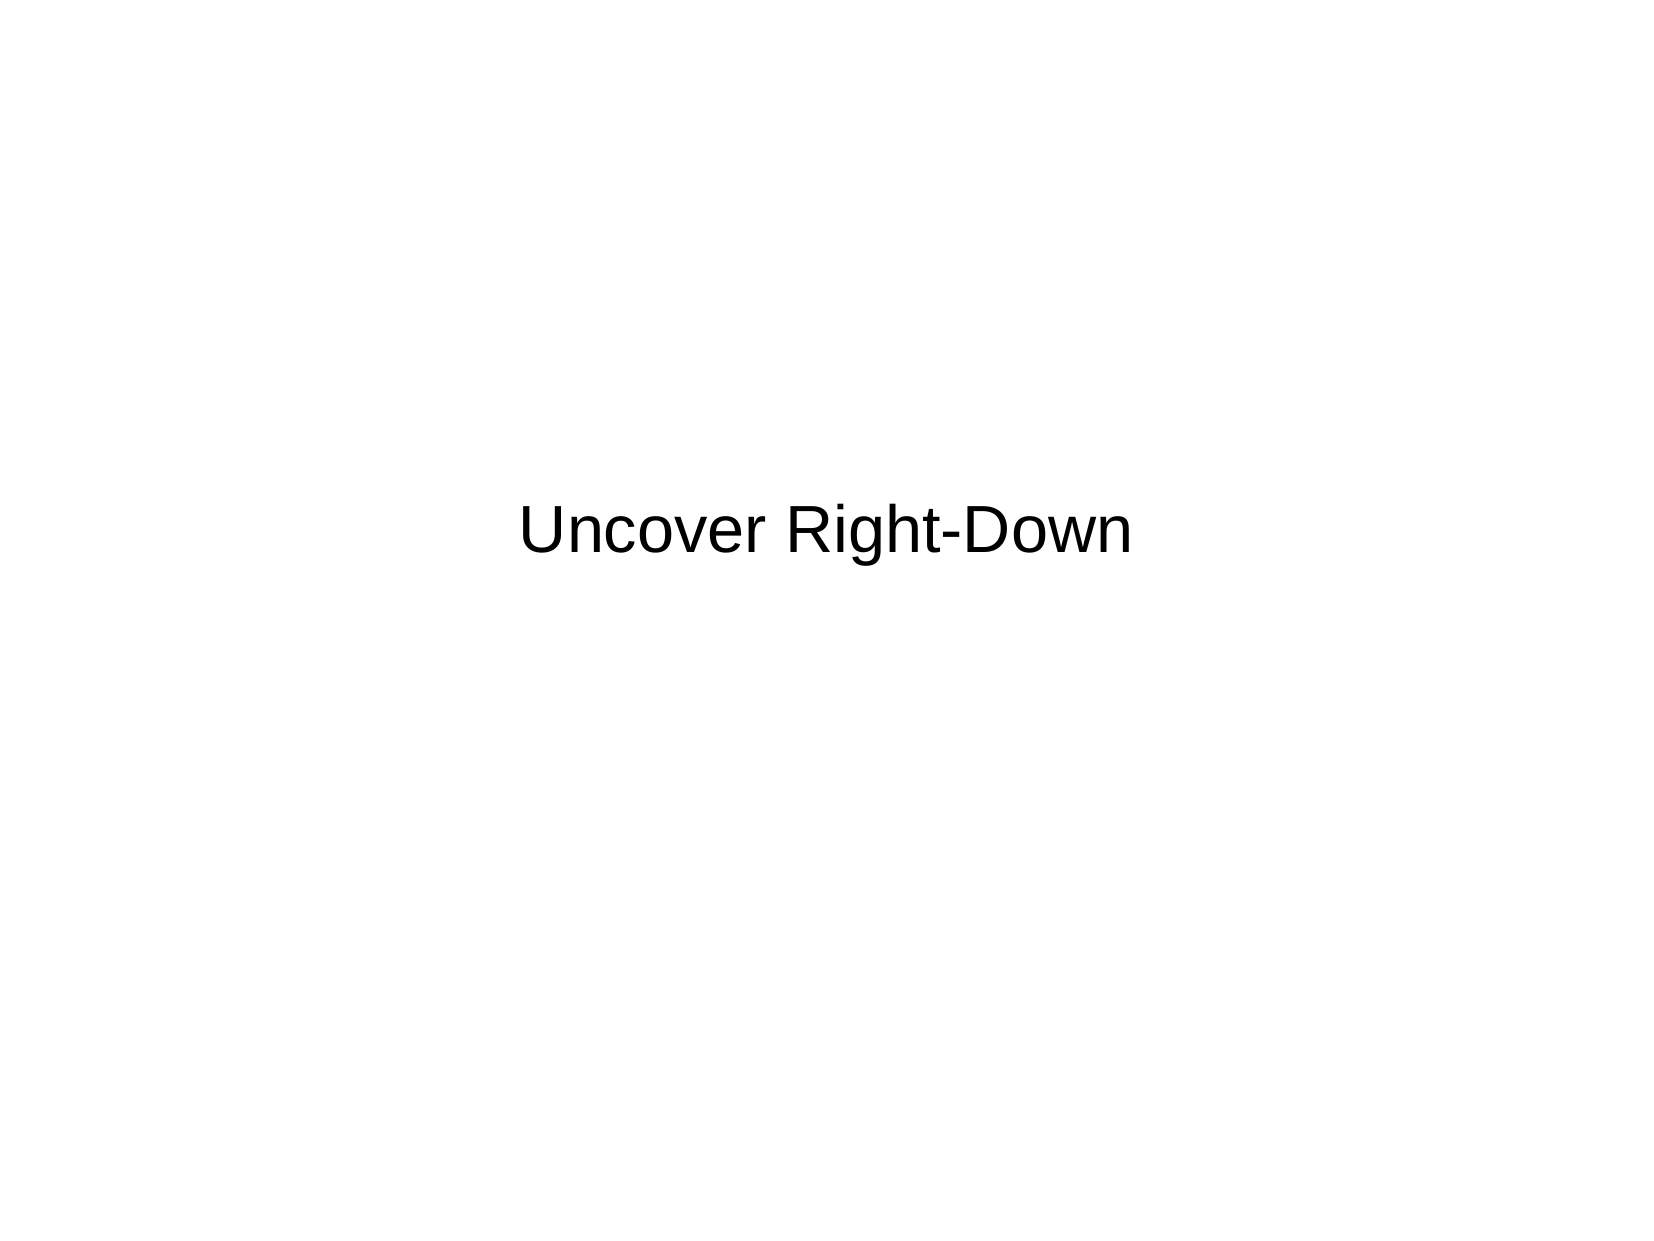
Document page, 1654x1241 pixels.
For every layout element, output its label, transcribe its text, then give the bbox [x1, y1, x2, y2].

subtitle Uncover Right-Down [82, 49, 1571, 1010]
